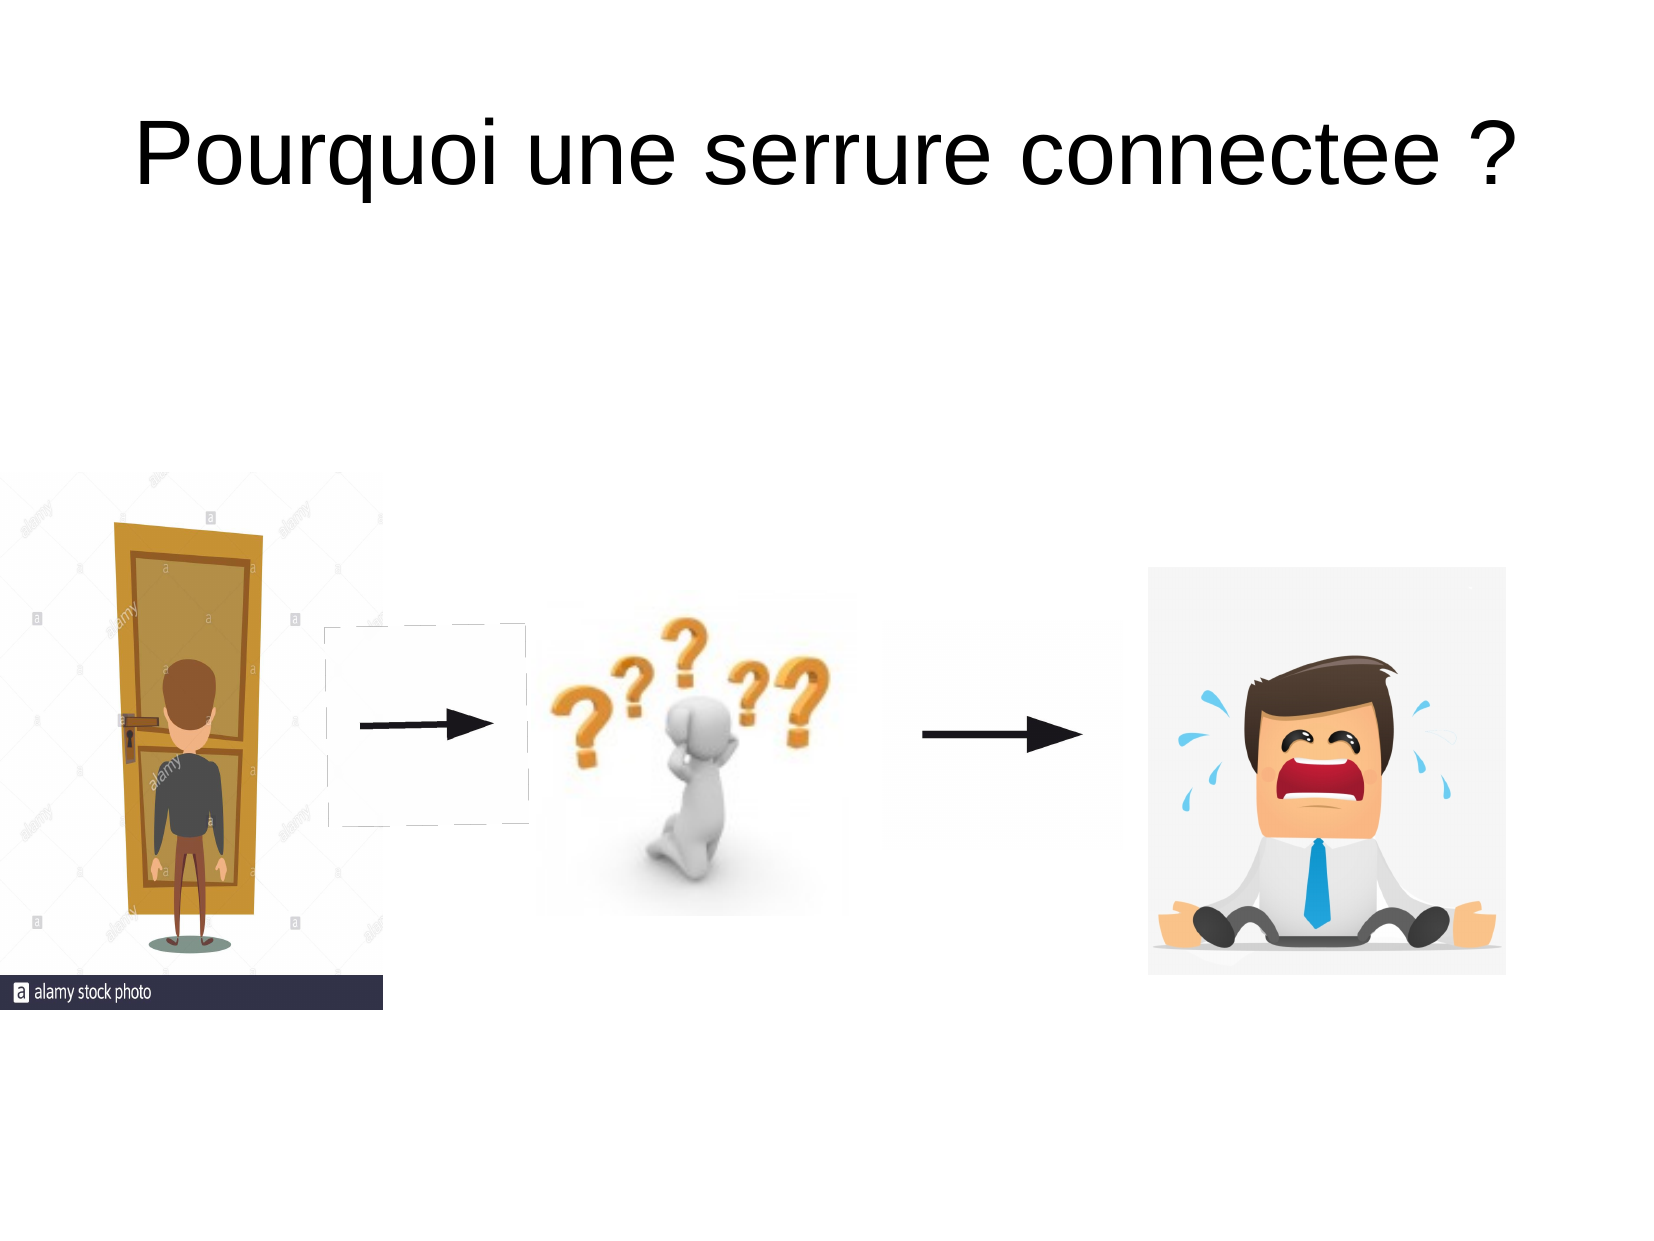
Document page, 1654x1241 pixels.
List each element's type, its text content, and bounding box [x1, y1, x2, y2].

picture [0, 472, 529, 1010]
picture [882, 620, 1123, 850]
picture [1148, 567, 1506, 975]
title Pourquoi une serrure connectee ? [82, 49, 1571, 257]
picture [531, 590, 857, 916]
